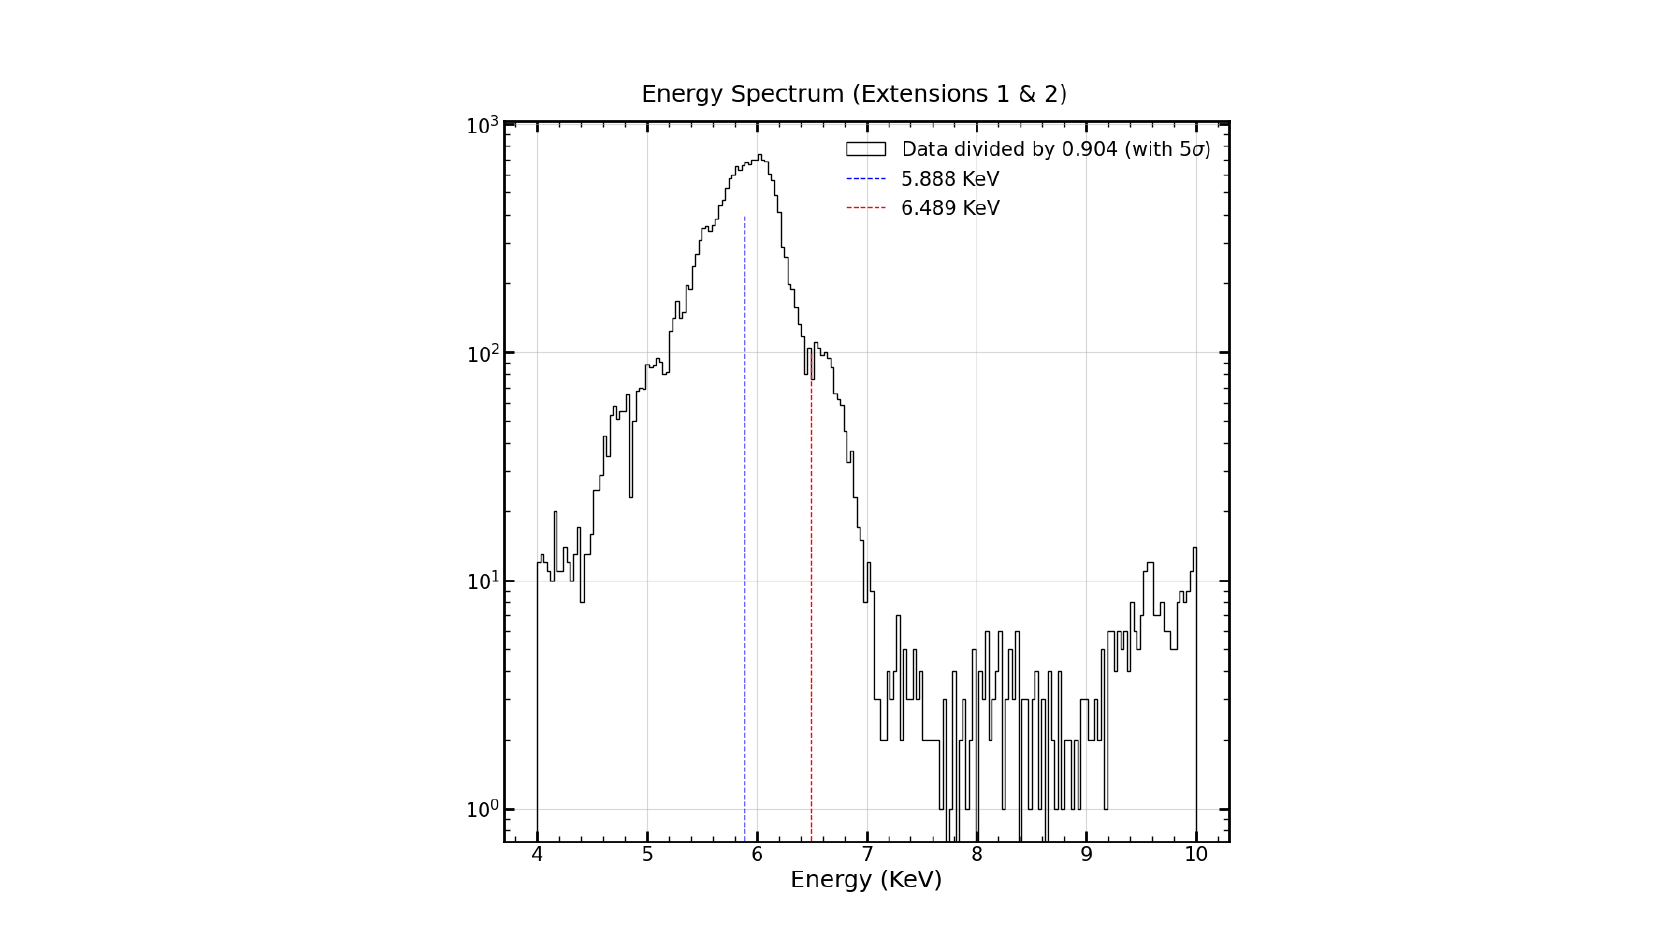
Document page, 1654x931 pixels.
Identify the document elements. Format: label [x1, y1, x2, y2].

picture [455, 74, 1238, 902]
